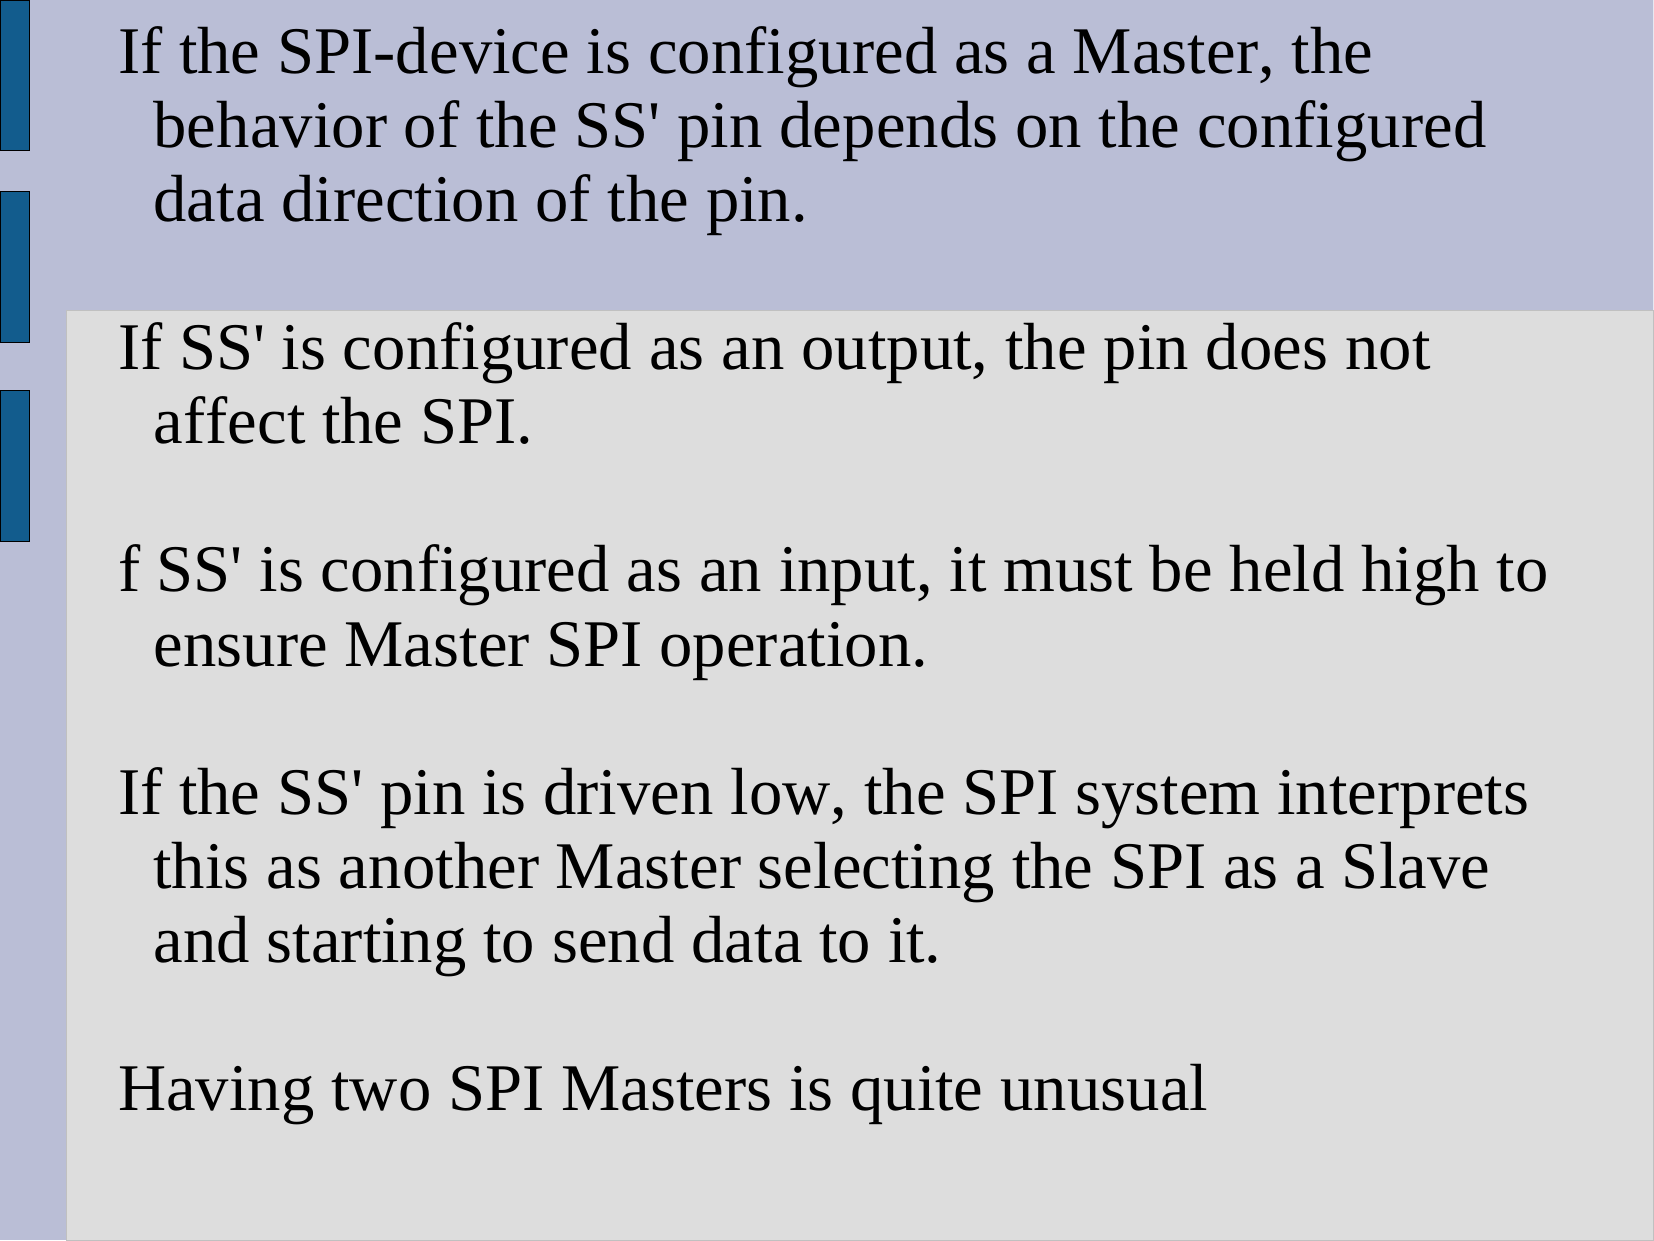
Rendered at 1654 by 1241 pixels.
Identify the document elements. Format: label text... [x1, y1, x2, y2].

subtitle If the SPI-device is configured as a Master, the behavior of the SS' pin depends on the configured data direction of the pin. If SS' is configured as an output, the pin does not affect the SPI. f SS' is configured as an input, it must be held high to ensure Master SPI operation. If the SS' pin is driven low, the SPI system interprets this as another Master selecting the SPI as a Slave and starting to send data to it. Having two SPI Masters is quite unusual [82, 8, 1571, 1131]
